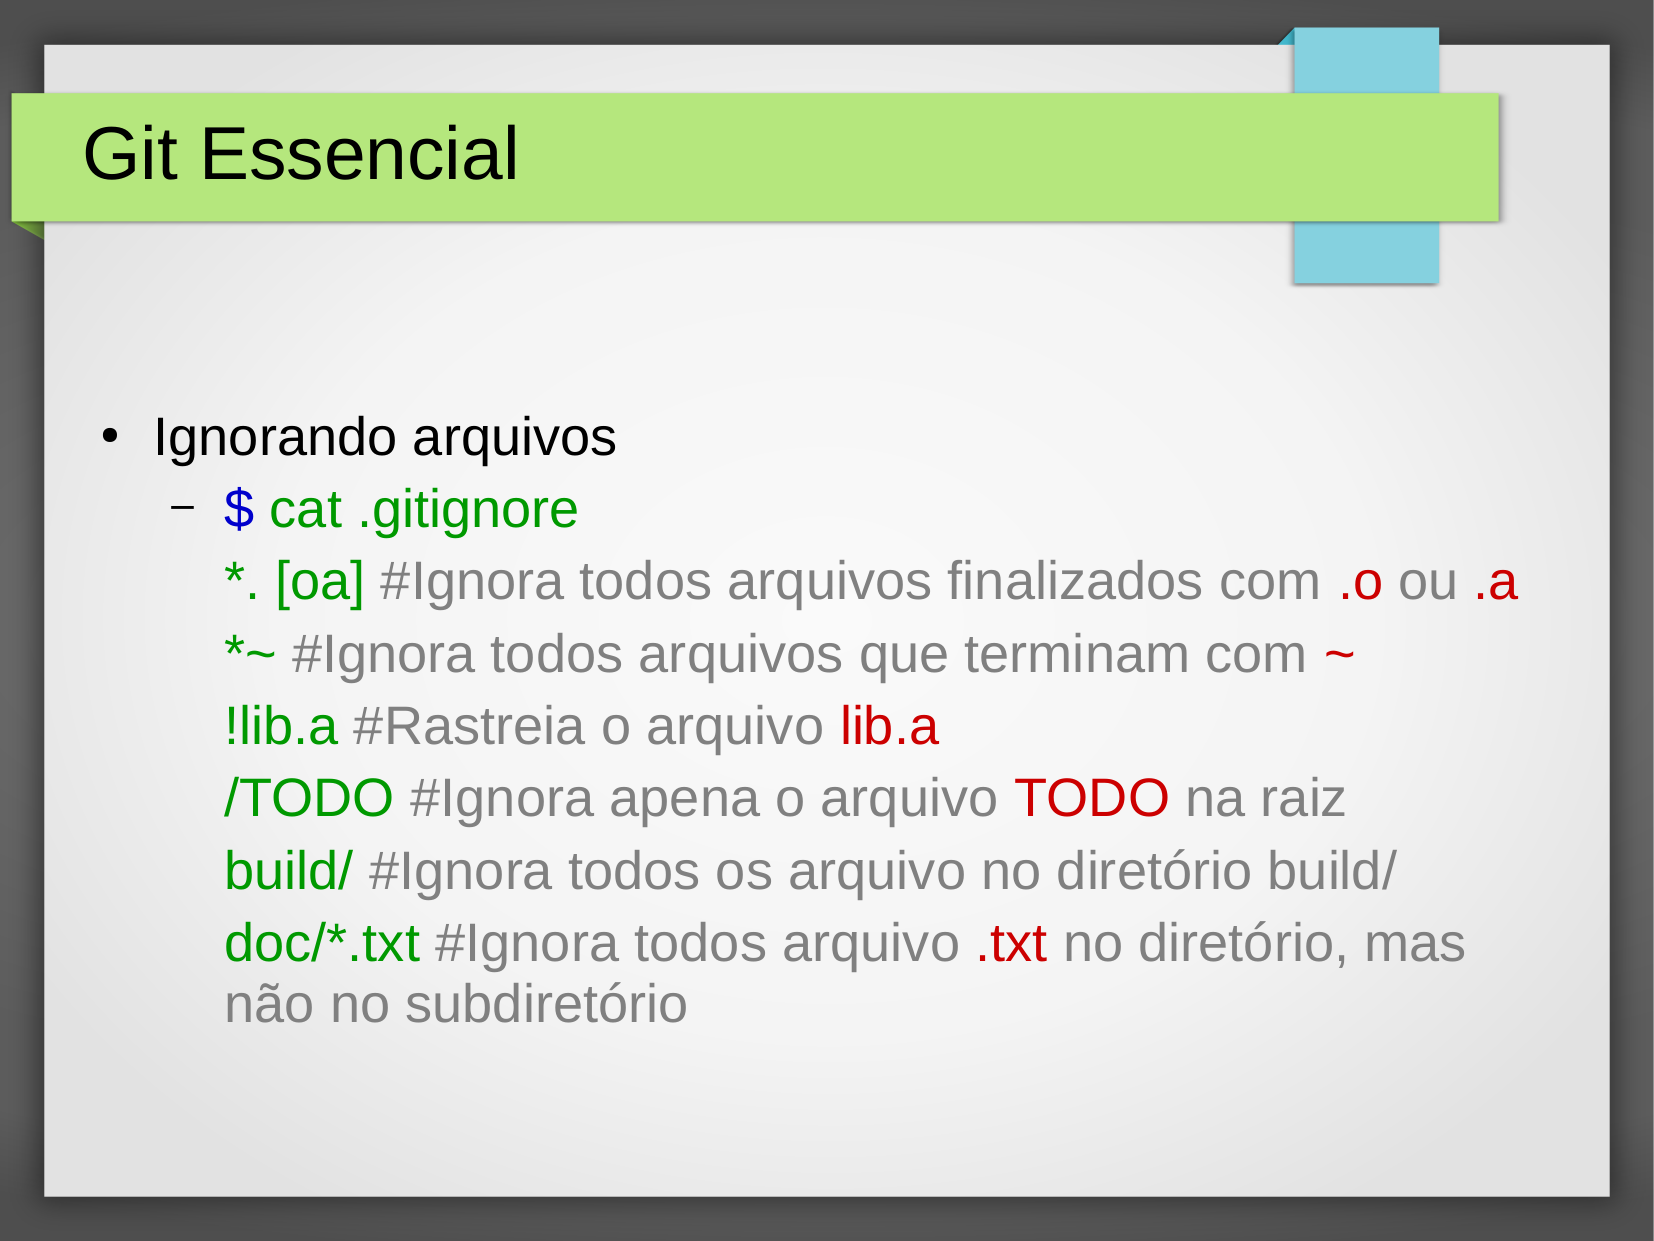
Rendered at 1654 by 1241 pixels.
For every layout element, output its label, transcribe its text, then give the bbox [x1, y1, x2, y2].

picture [0, 0, 1654, 1241]
title Git Essencial [82, 94, 1264, 213]
list Ignorando arquivos $ cat .gitignore *. [oa] #Ignora todos arquivos finalizados com .o ou .a *~ #Ignora todos arquivos que terminam com ~ !lib.a #Rastreia o arquivo lib.a /TODO #Ignora apena o arquivo TODO na raiz build/ #Ignora todos os arquivo no diretório build/ doc/*.txt #Ignora todos arquivo .txt no diretório, mas não no subdiretório [82, 360, 1571, 1080]
